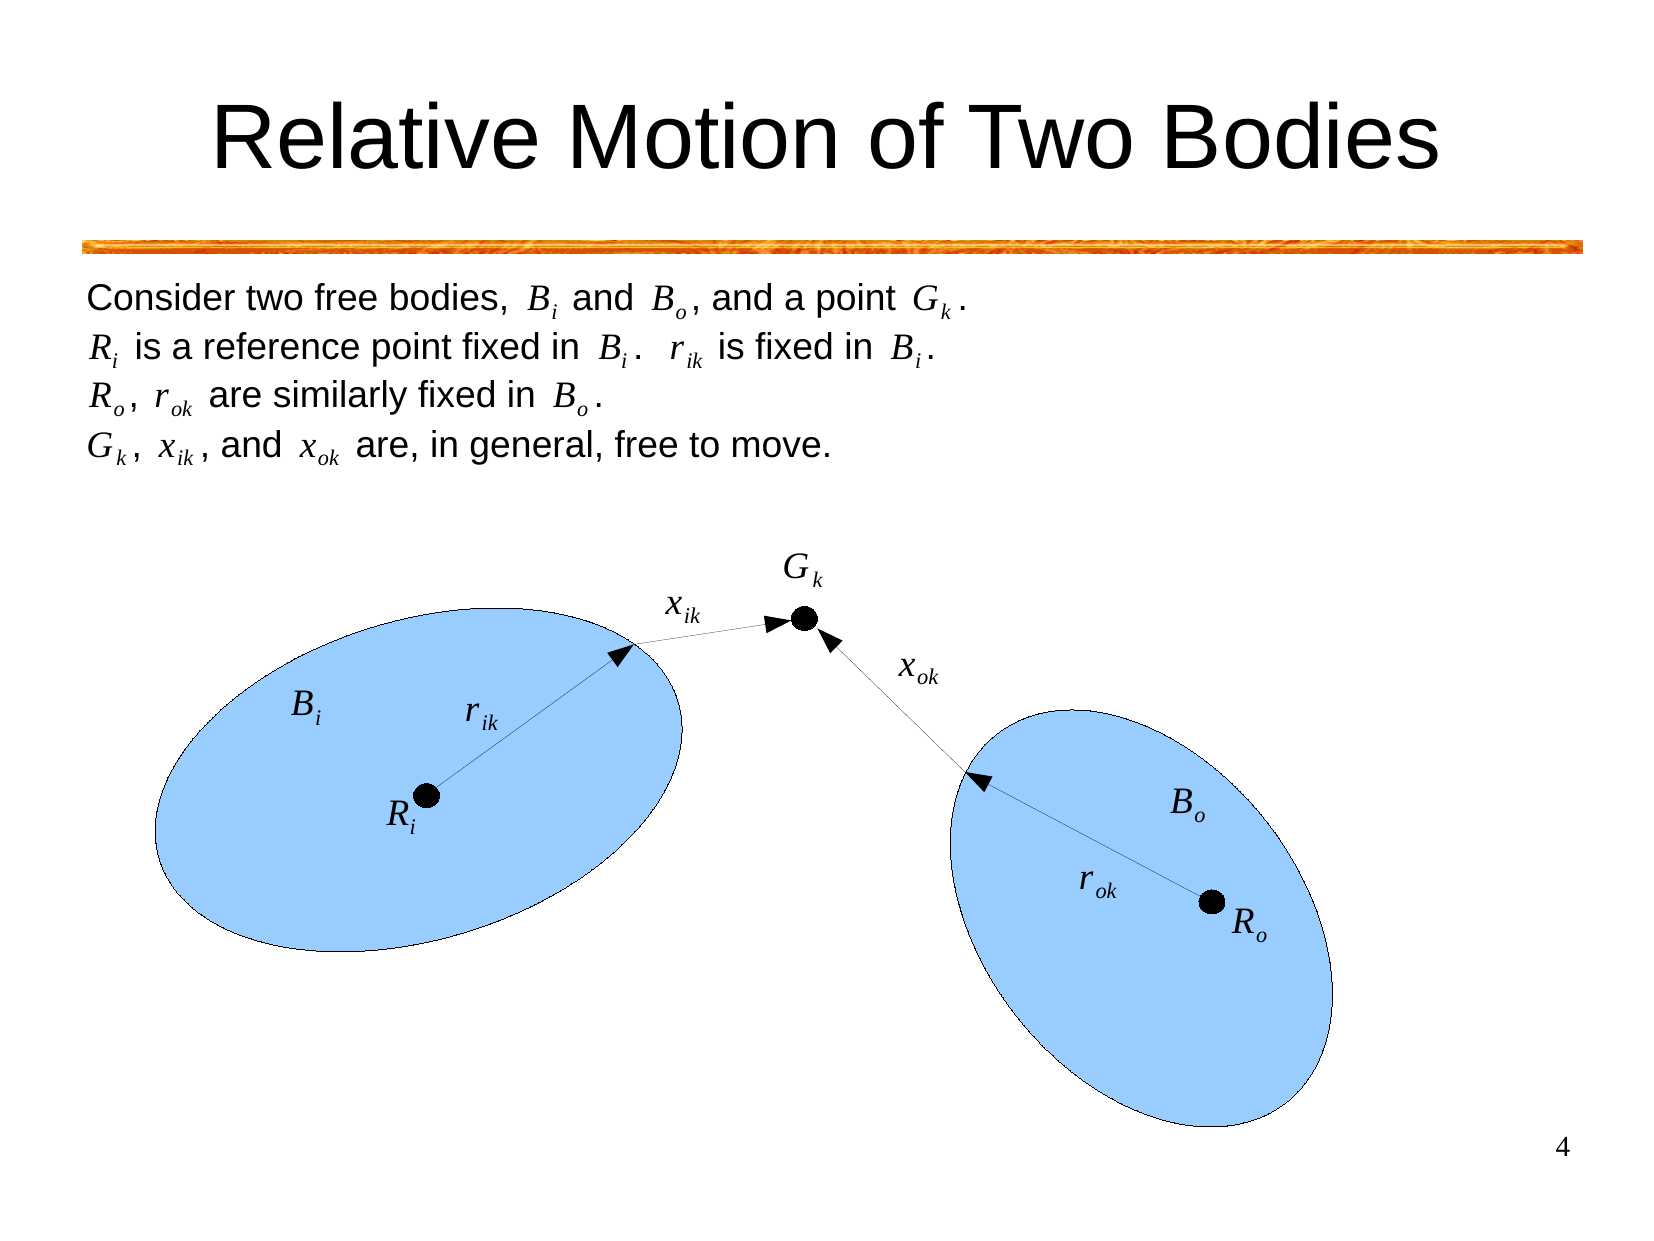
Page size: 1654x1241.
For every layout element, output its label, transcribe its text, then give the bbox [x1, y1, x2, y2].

chart [377, 792, 423, 840]
chart [776, 545, 829, 592]
text_box [950, 709, 1333, 1127]
chart [656, 580, 706, 628]
chart [80, 277, 974, 471]
chart [889, 642, 945, 690]
chart [1161, 780, 1212, 828]
chart [1071, 856, 1123, 903]
title Relative Motion of Two Bodies [82, 49, 1571, 226]
text_box [791, 606, 818, 631]
text_box [155, 608, 683, 952]
chart [457, 688, 504, 736]
chart [1222, 899, 1273, 947]
picture [82, 240, 1583, 254]
chart [281, 682, 327, 730]
